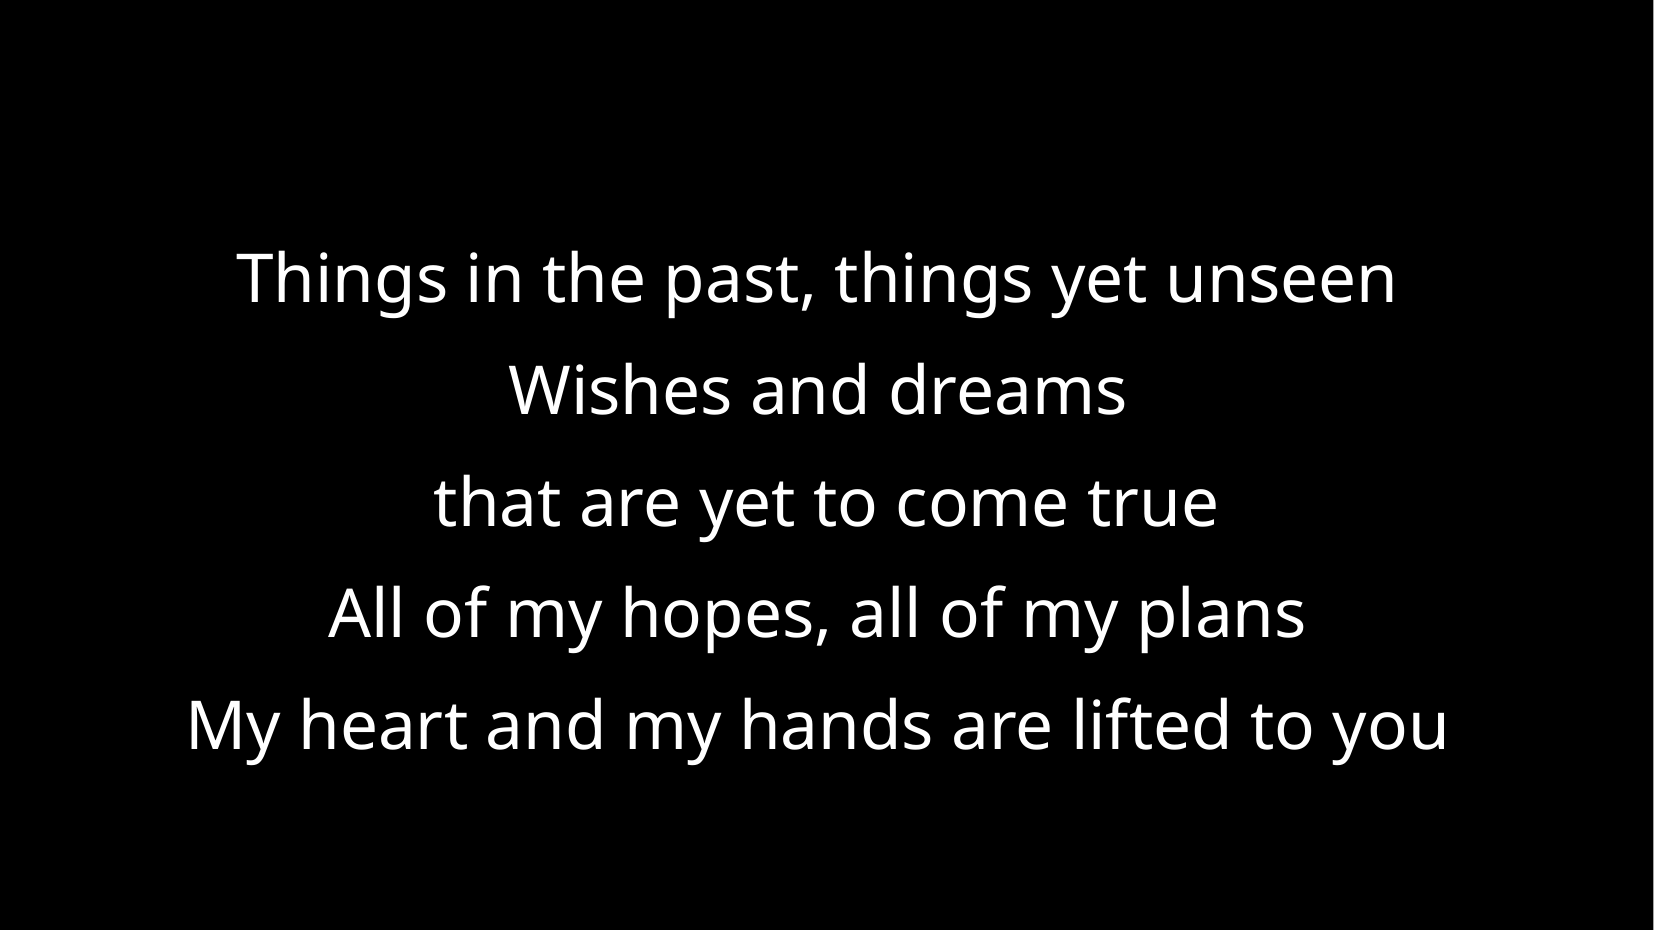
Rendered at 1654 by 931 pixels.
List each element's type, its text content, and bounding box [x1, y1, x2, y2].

list Things in the past, things yet unseen Wishes and dreams that are yet to come true All of my hopes, all of my plans My heart and my hands are lifted to you [0, 230, 1654, 770]
